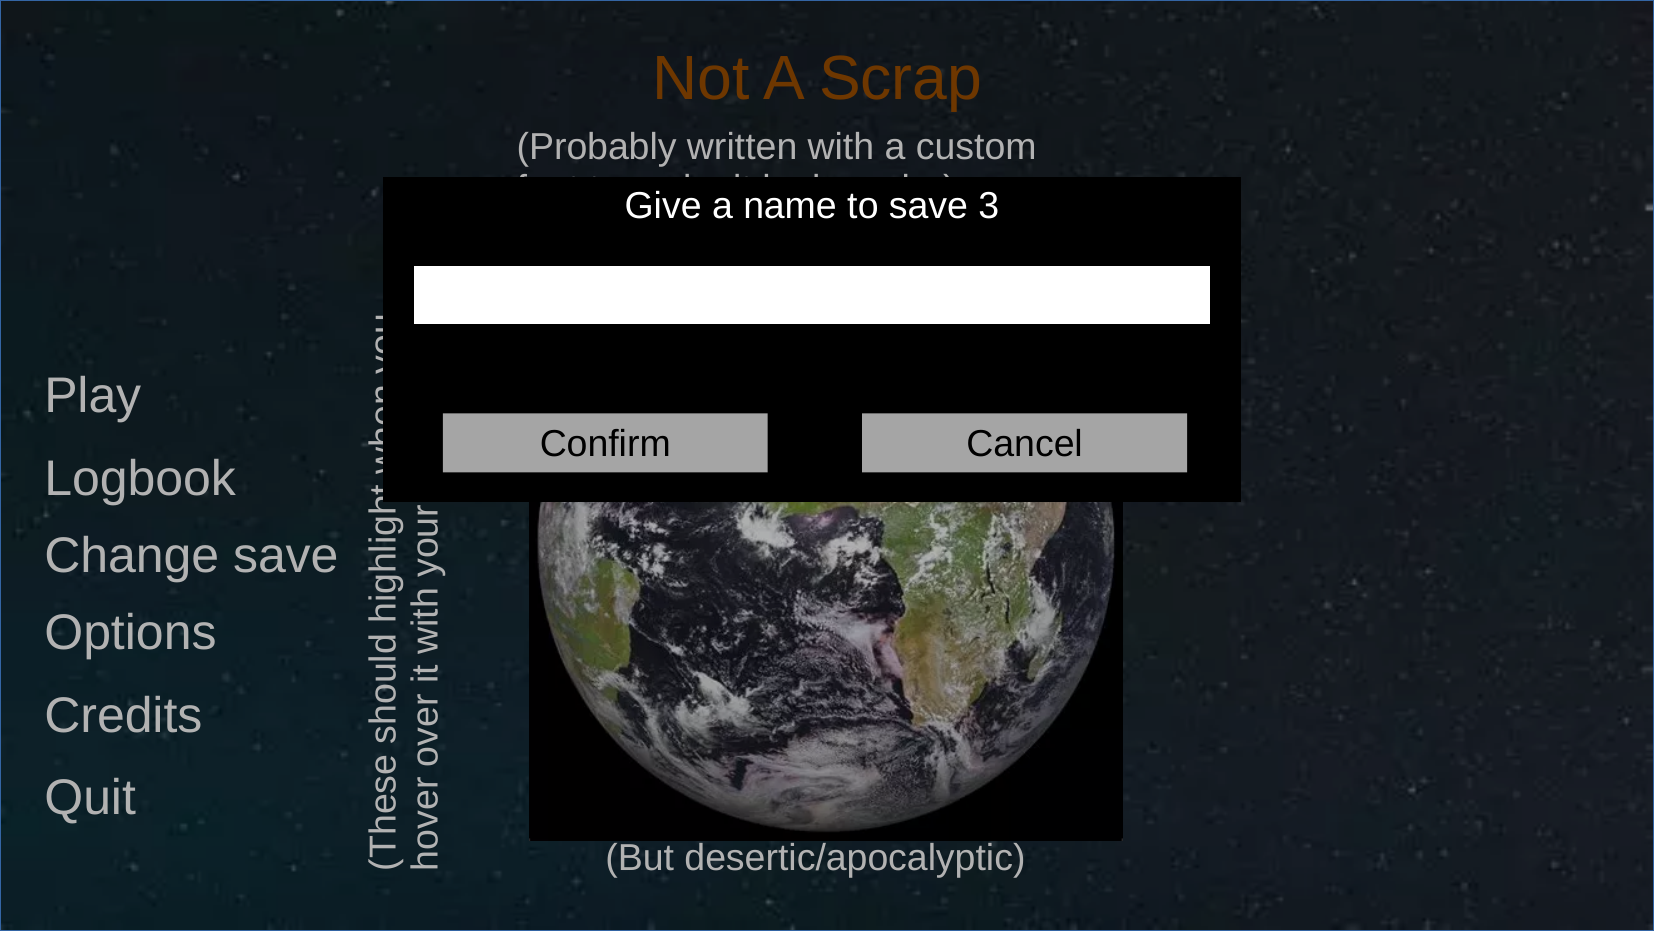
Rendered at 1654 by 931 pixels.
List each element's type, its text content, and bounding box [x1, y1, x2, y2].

text_box [0, 0, 1654, 931]
text_box Cancel [862, 413, 1188, 473]
text_box Give a name to save 3 [383, 177, 1241, 502]
text_box Confirm [442, 413, 768, 473]
